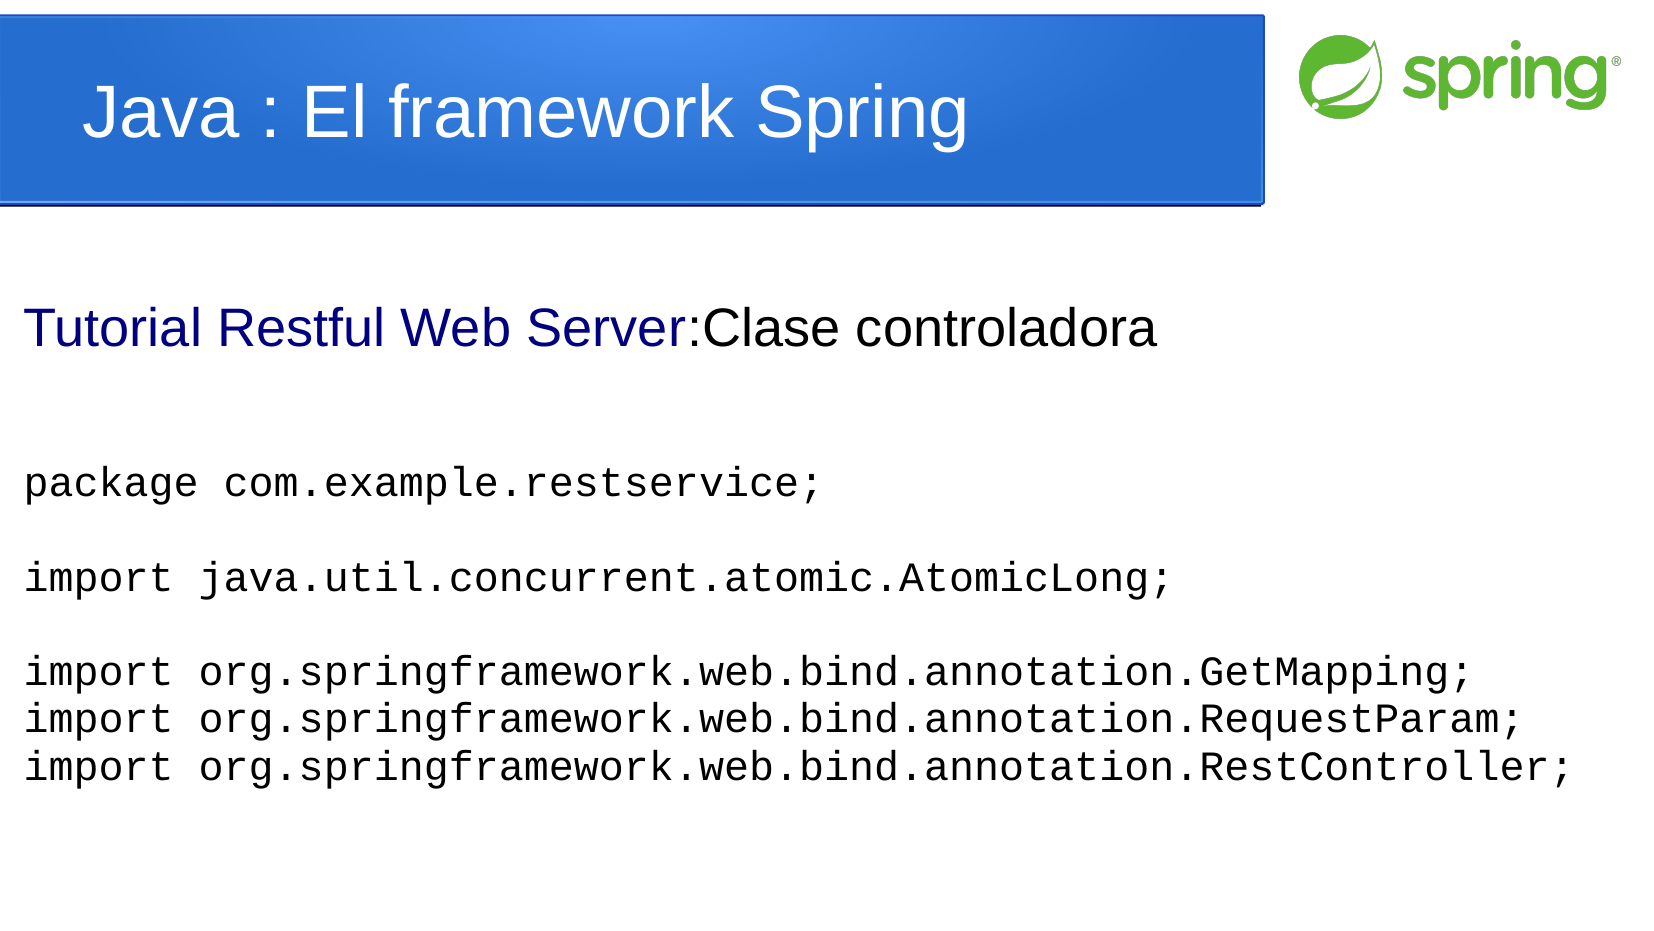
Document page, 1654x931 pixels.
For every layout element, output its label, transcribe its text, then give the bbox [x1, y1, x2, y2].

title Java : El framework Spring [82, 35, 1235, 184]
picture [1299, 35, 1621, 119]
subtitle Tutorial Restful Web Server:Clase controladora package com.example.restservice; import java.util.concurrent.atomic.AtomicLong; import org.springframework.web.bind.annotation.GetMapping; import org.springframework.web.bind.annotation.RequestParam; import org.springframework.web.bind.annotation.RestController; [23, 184, 1642, 931]
